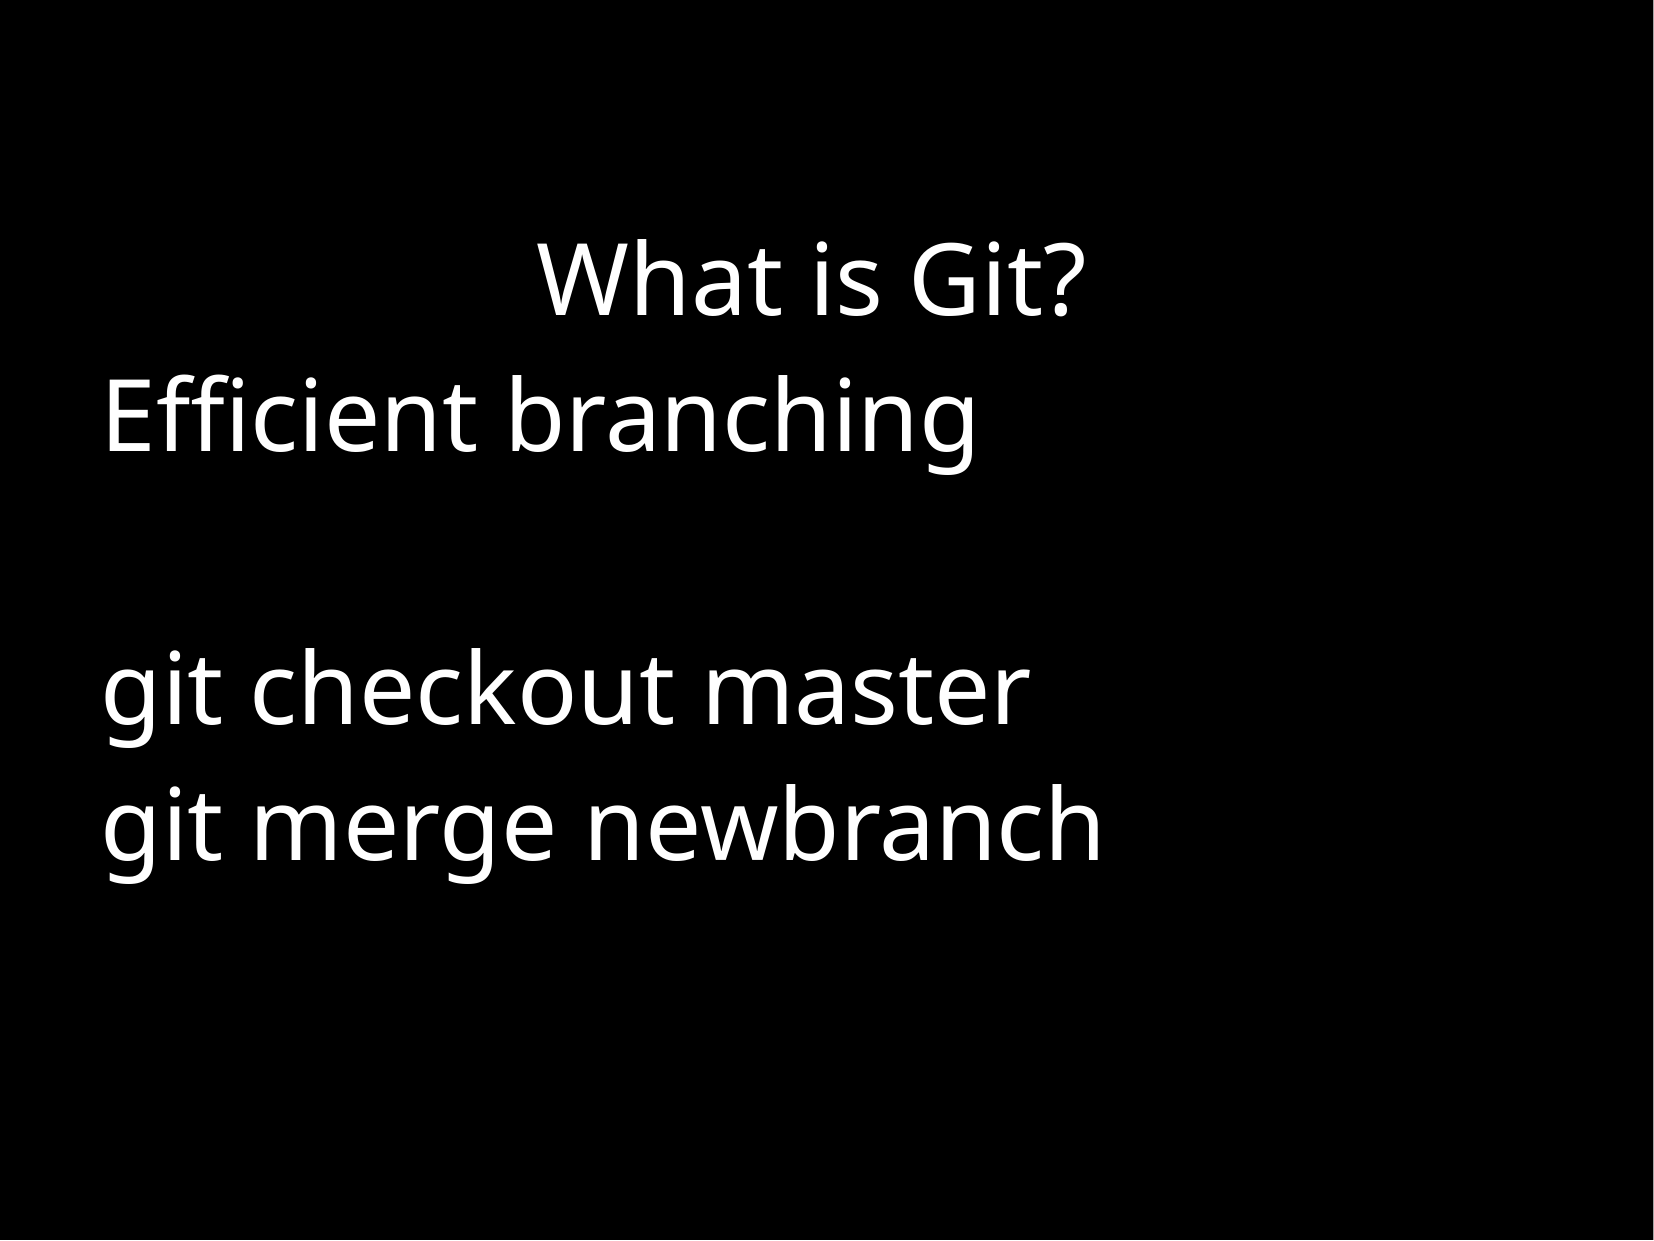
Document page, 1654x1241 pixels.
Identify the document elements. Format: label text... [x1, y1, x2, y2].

subtitle What is Git? Efficient branching git checkout master git merge newbranch [88, 88, 1536, 1010]
